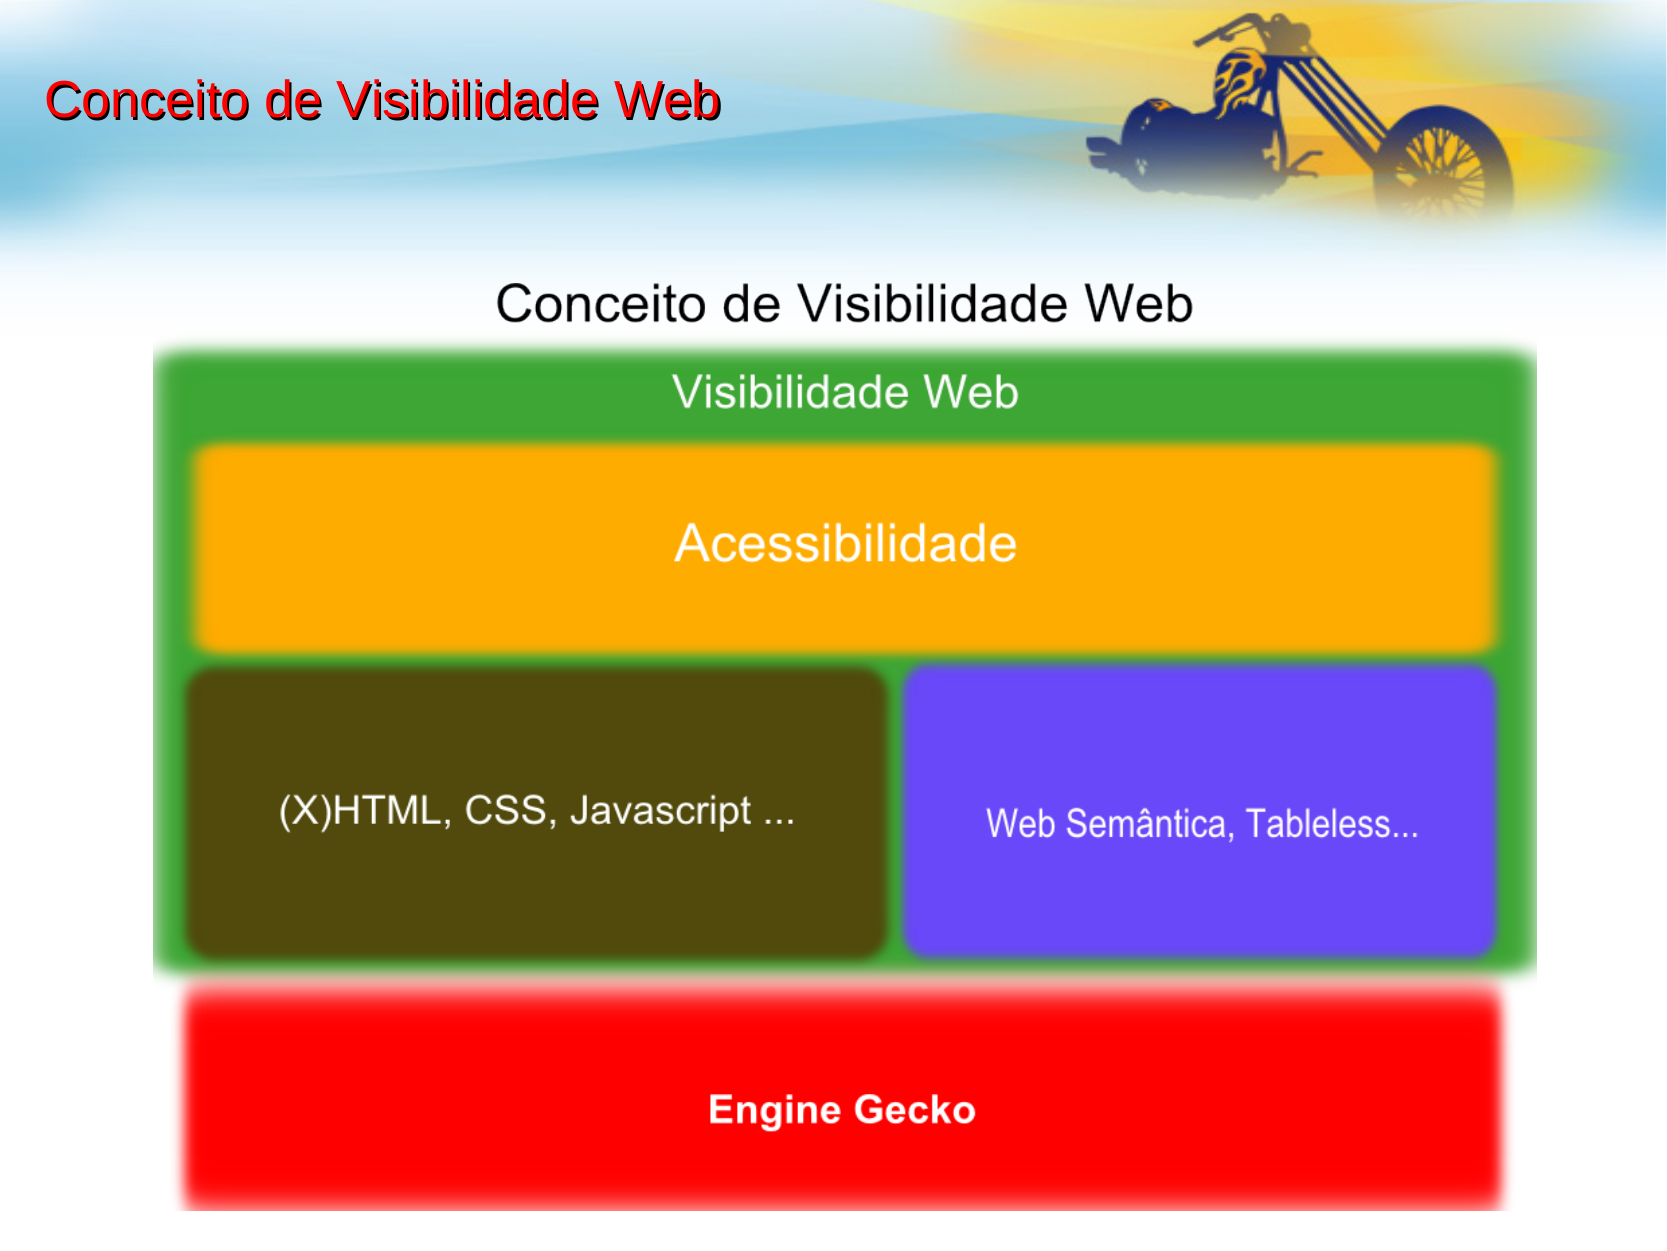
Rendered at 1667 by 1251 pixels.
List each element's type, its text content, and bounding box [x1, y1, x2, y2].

text_box Conceito de Visibilidade Web [29, 66, 1565, 124]
picture [0, 0, 1667, 1211]
